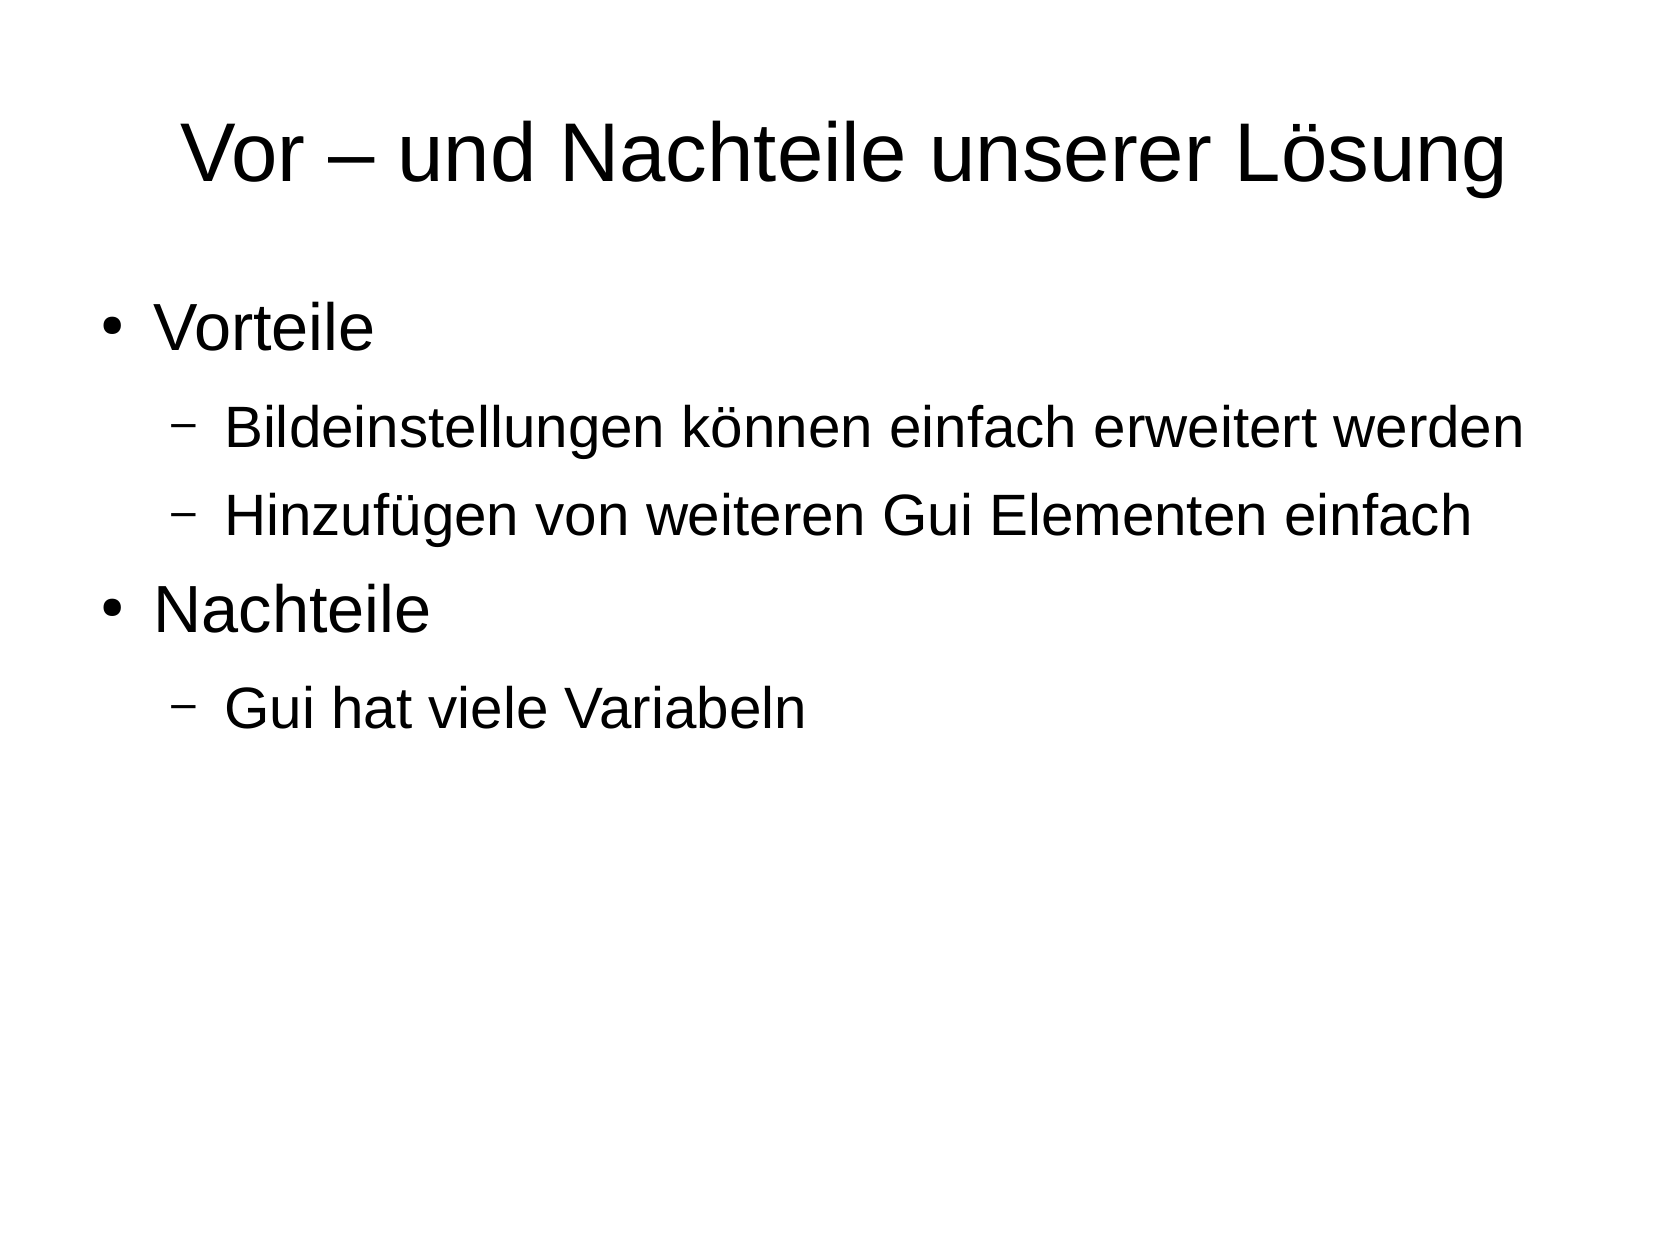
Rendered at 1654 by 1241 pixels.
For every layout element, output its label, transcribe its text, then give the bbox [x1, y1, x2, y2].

list Vorteile Bildeinstellungen können einfach erweitert werden Hinzufügen von weiteren Gui Elementen einfach Nachteile Gui hat viele Variabeln [82, 290, 1571, 1010]
title Vor – und Nachteile unserer Lösung [82, 49, 1571, 257]
